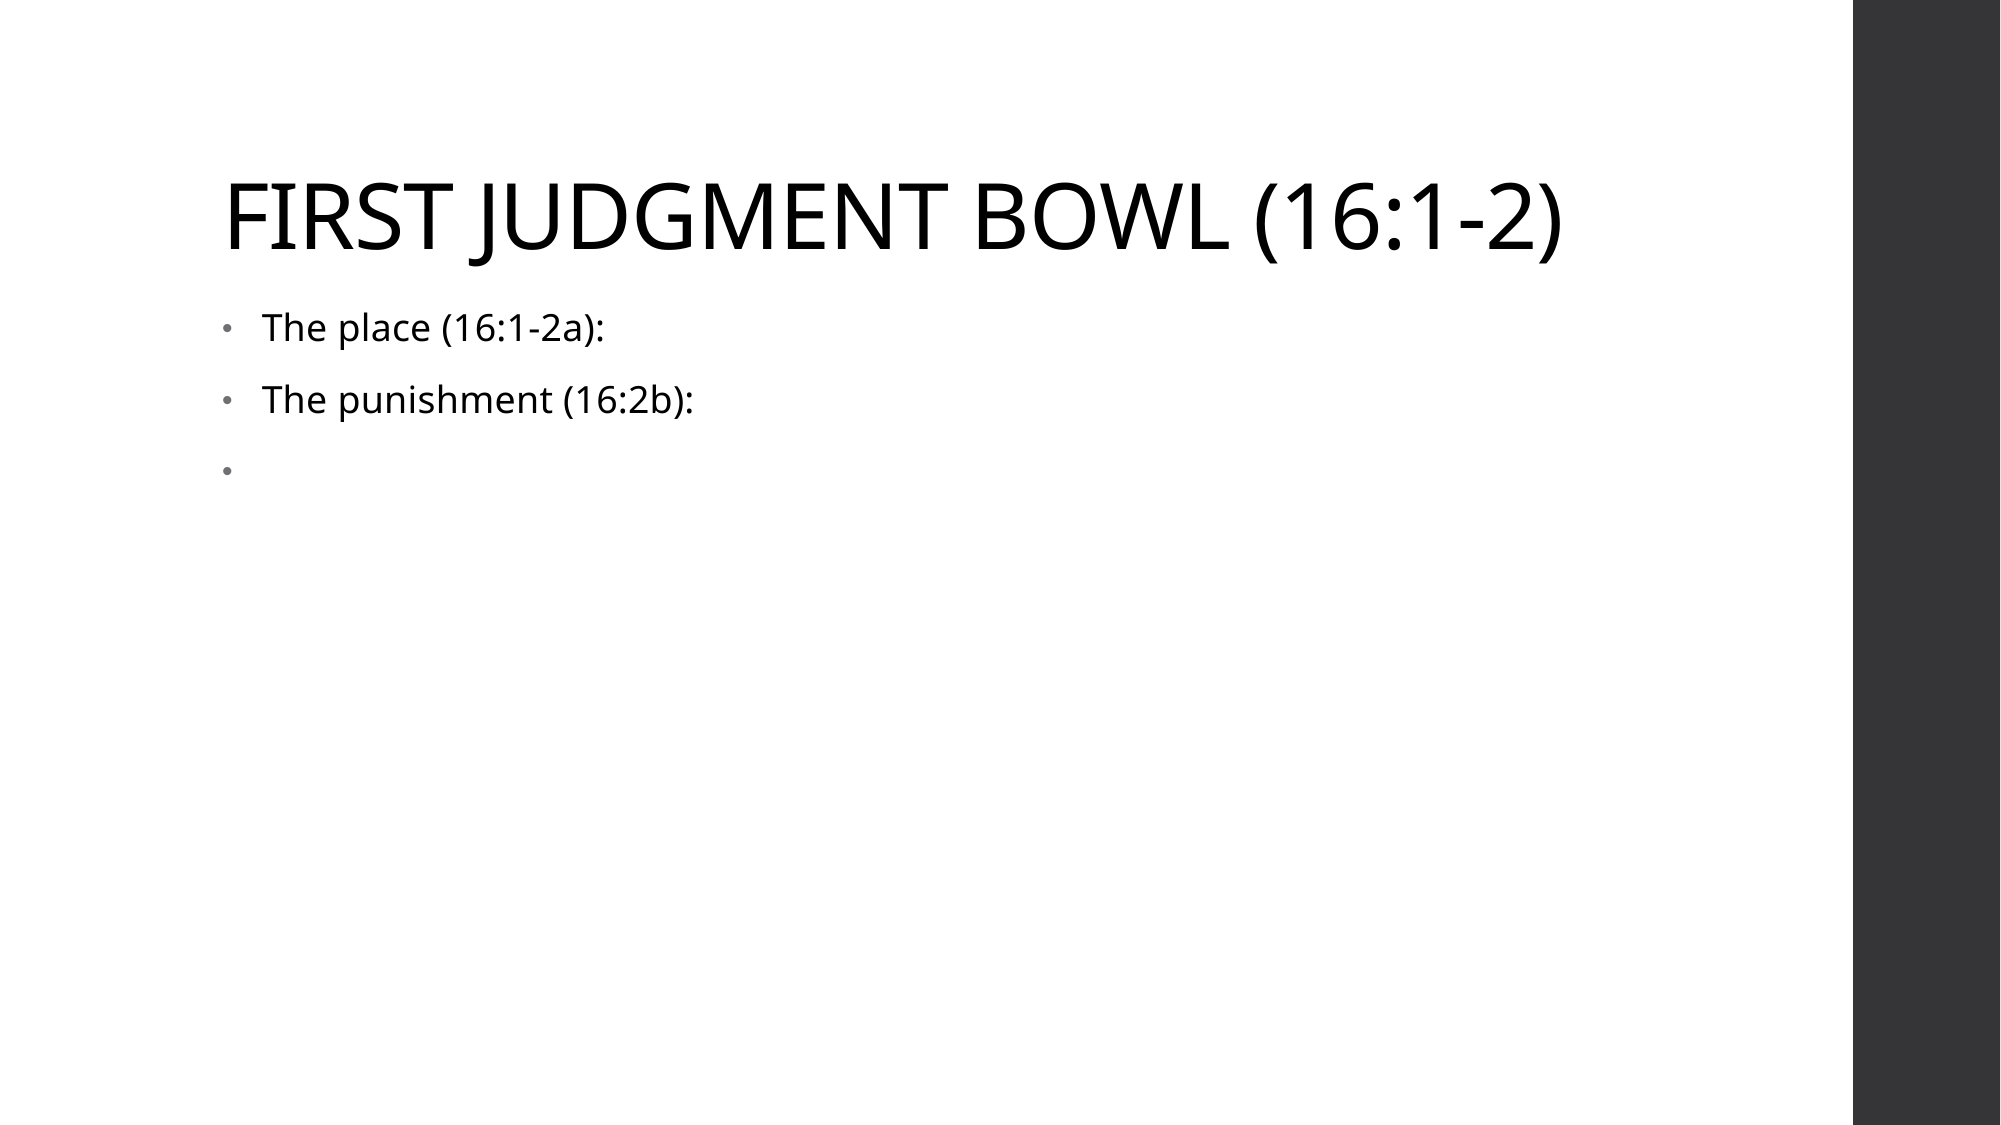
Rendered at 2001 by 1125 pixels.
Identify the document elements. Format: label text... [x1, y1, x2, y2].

list The place (16:1-2a): The punishment (16:2b): [206, 299, 1617, 1014]
title FIRST JUDGMENT BOWL (16:1-2) [206, 60, 1797, 278]
